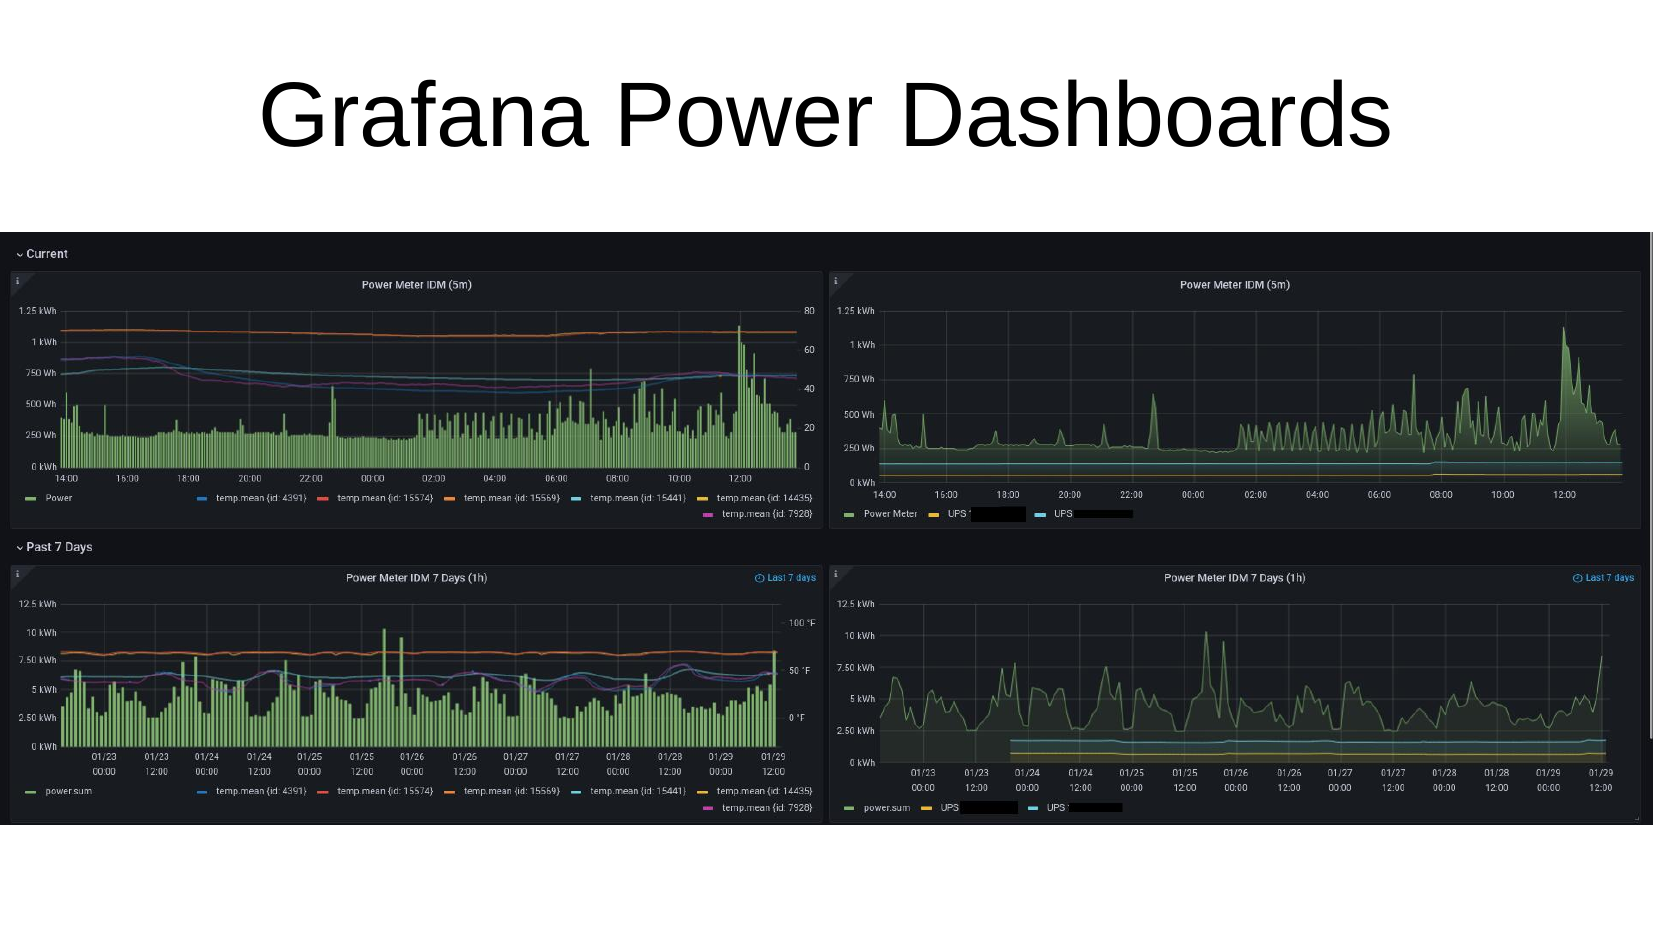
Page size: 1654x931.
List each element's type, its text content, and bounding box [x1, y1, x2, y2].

picture [0, 232, 1653, 826]
title Grafana Power Dashboards [82, 37, 1571, 193]
